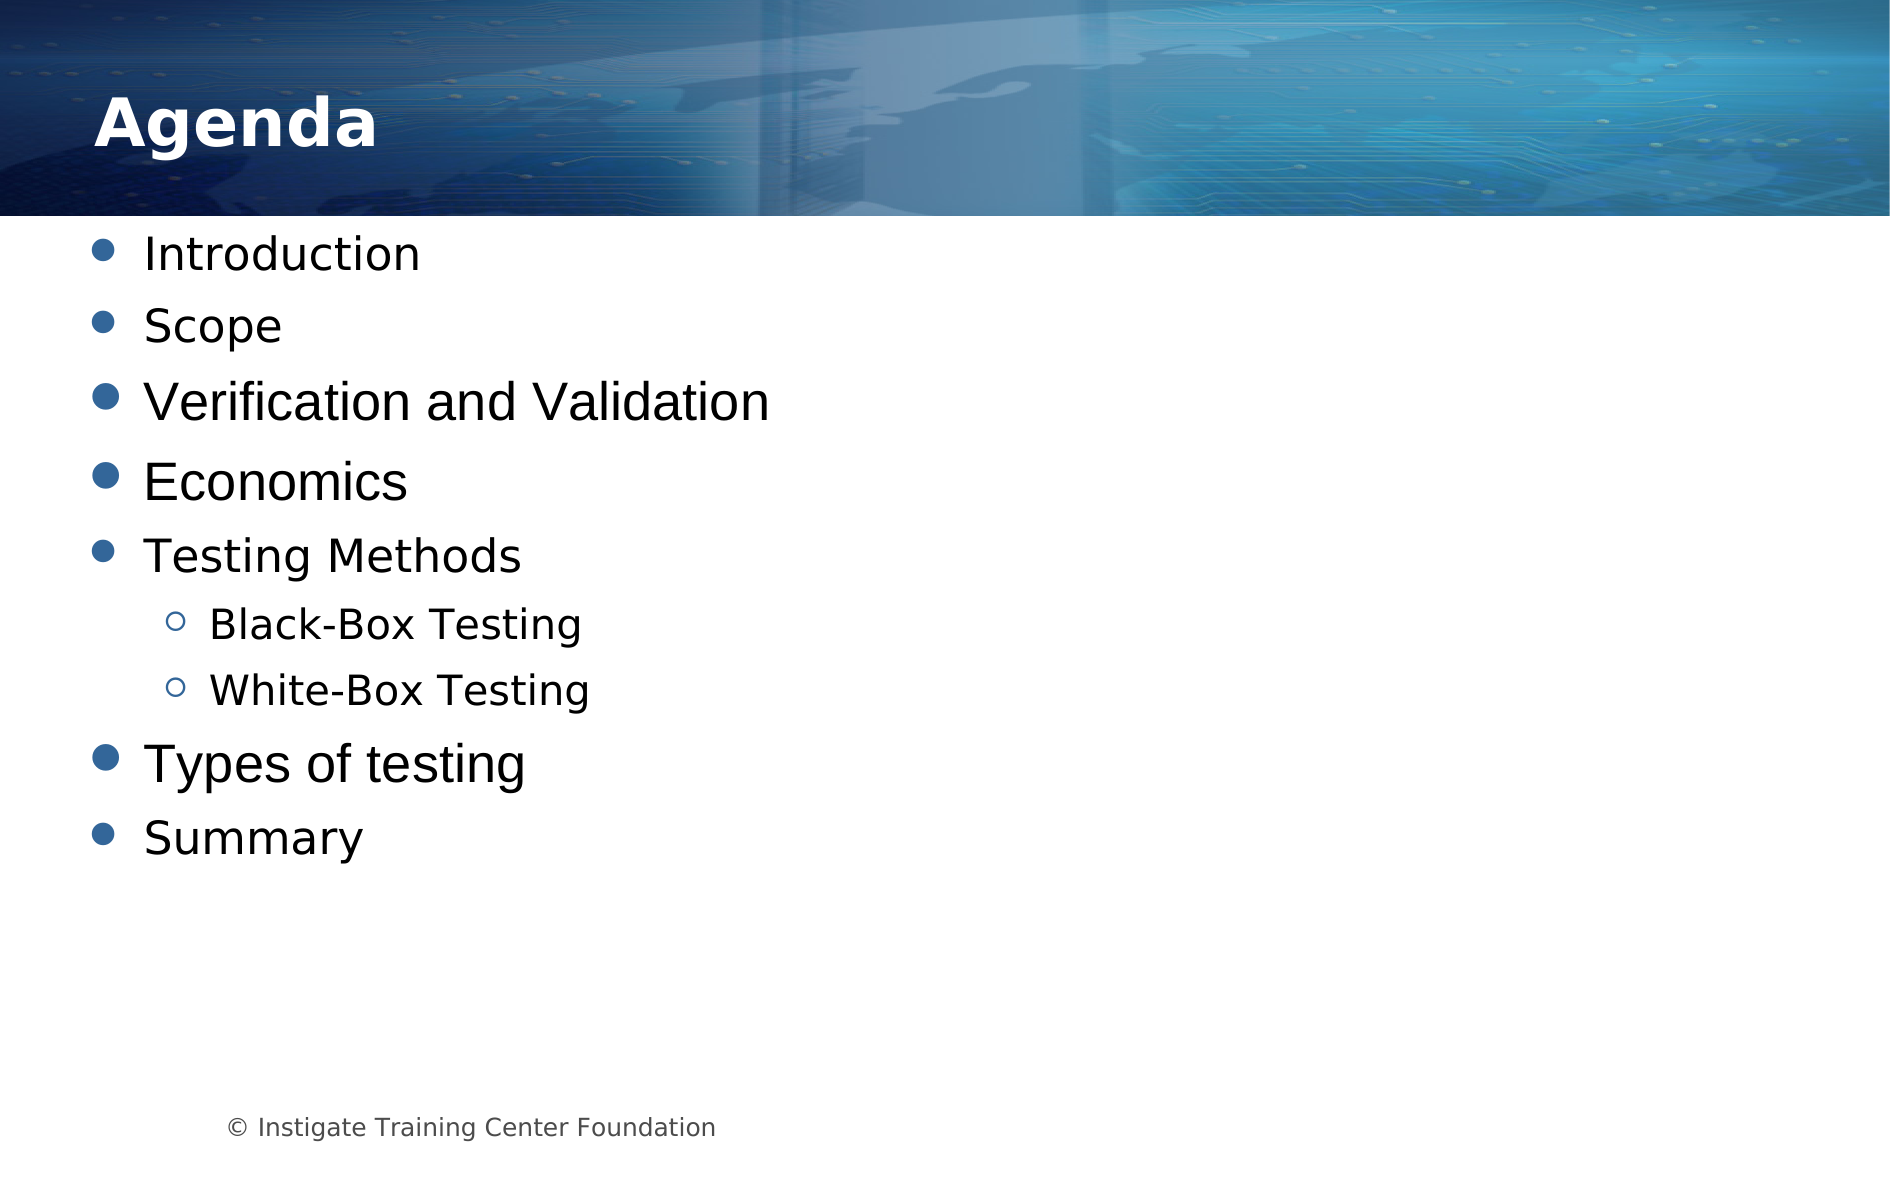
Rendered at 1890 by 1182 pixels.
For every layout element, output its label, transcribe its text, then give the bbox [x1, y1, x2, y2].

picture [0, 0, 1890, 216]
title Agenda [94, 47, 1793, 217]
list Introduction Scope Verification and Validation Economics Testing Methods Black-Box Testing White-Box Testing Types of testing Summary [88, 228, 1788, 914]
